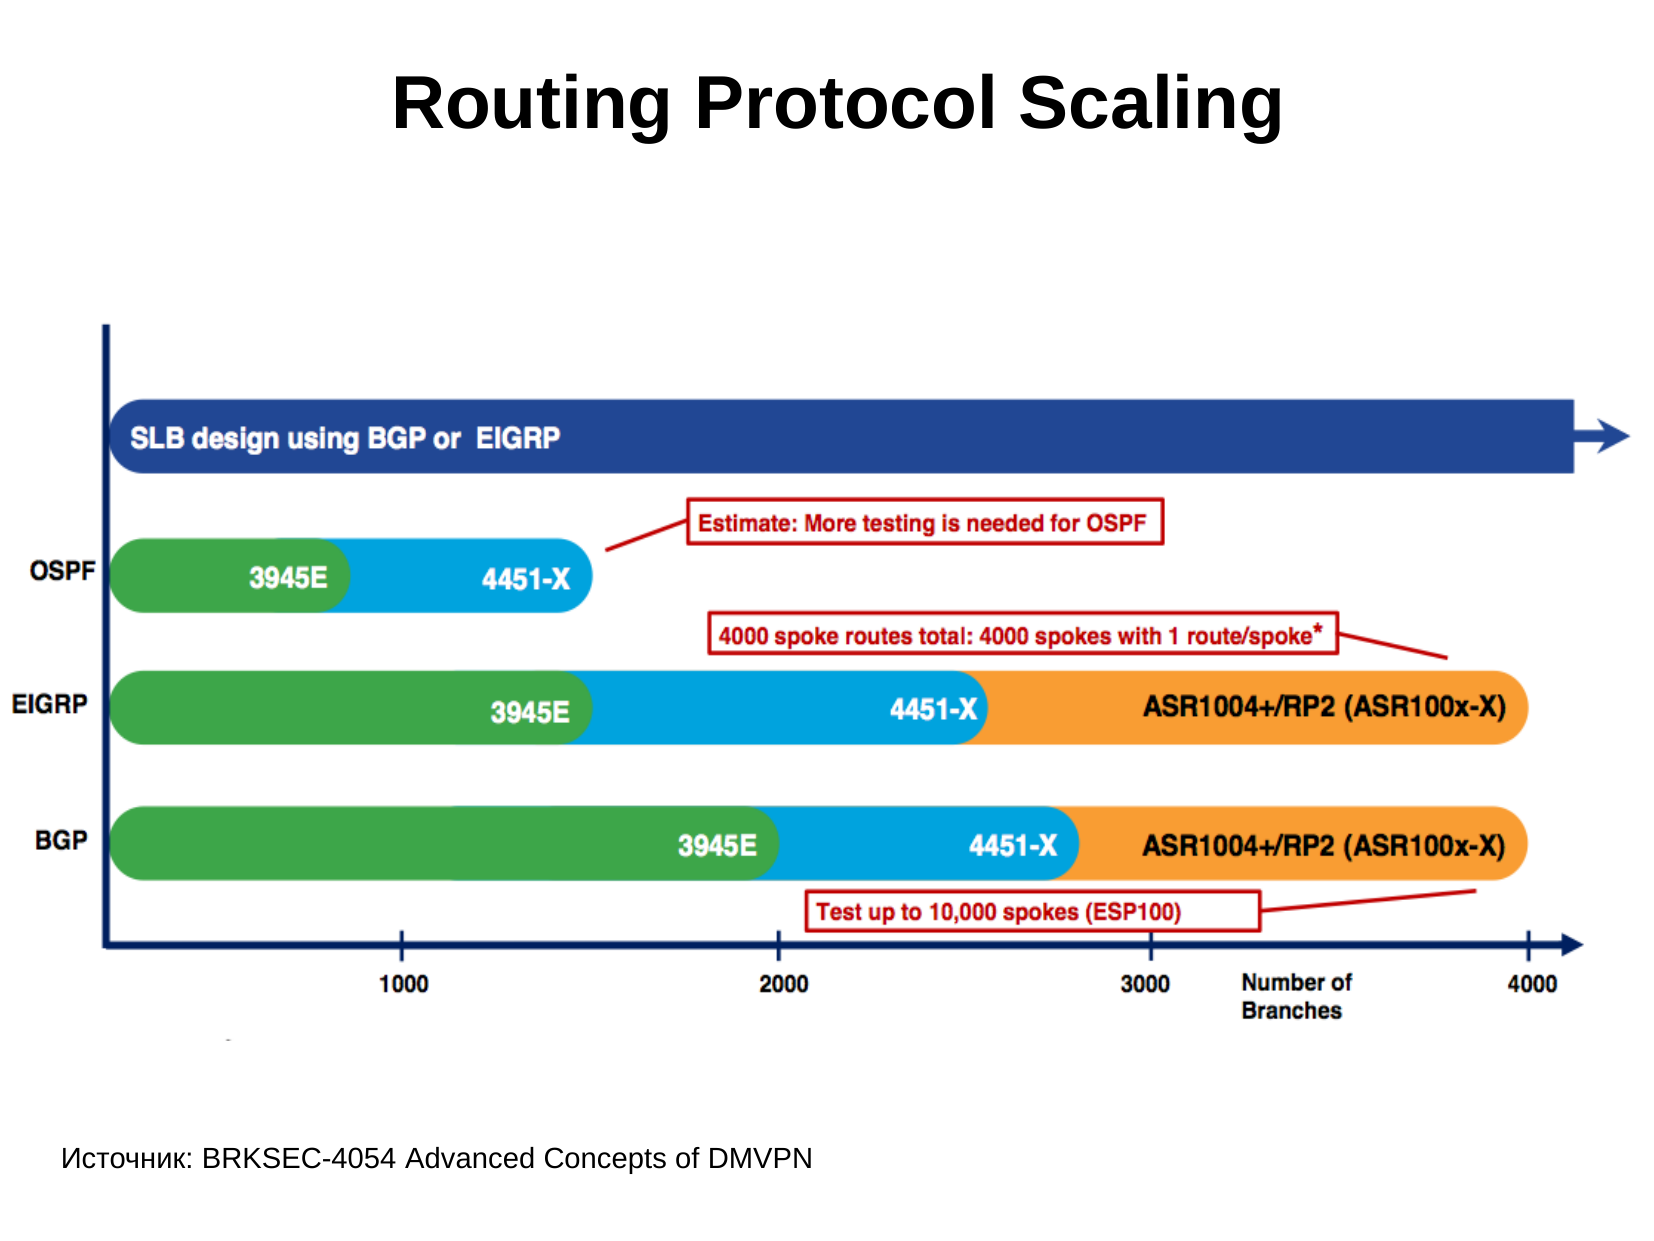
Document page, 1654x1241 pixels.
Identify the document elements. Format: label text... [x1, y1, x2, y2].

text_box Routing Protocol Scaling [64, 37, 1613, 151]
picture [4, 292, 1654, 1041]
text_box Источник: BRKSEC-4054 Advanced Concepts of DMVPN [47, 1068, 1596, 1181]
